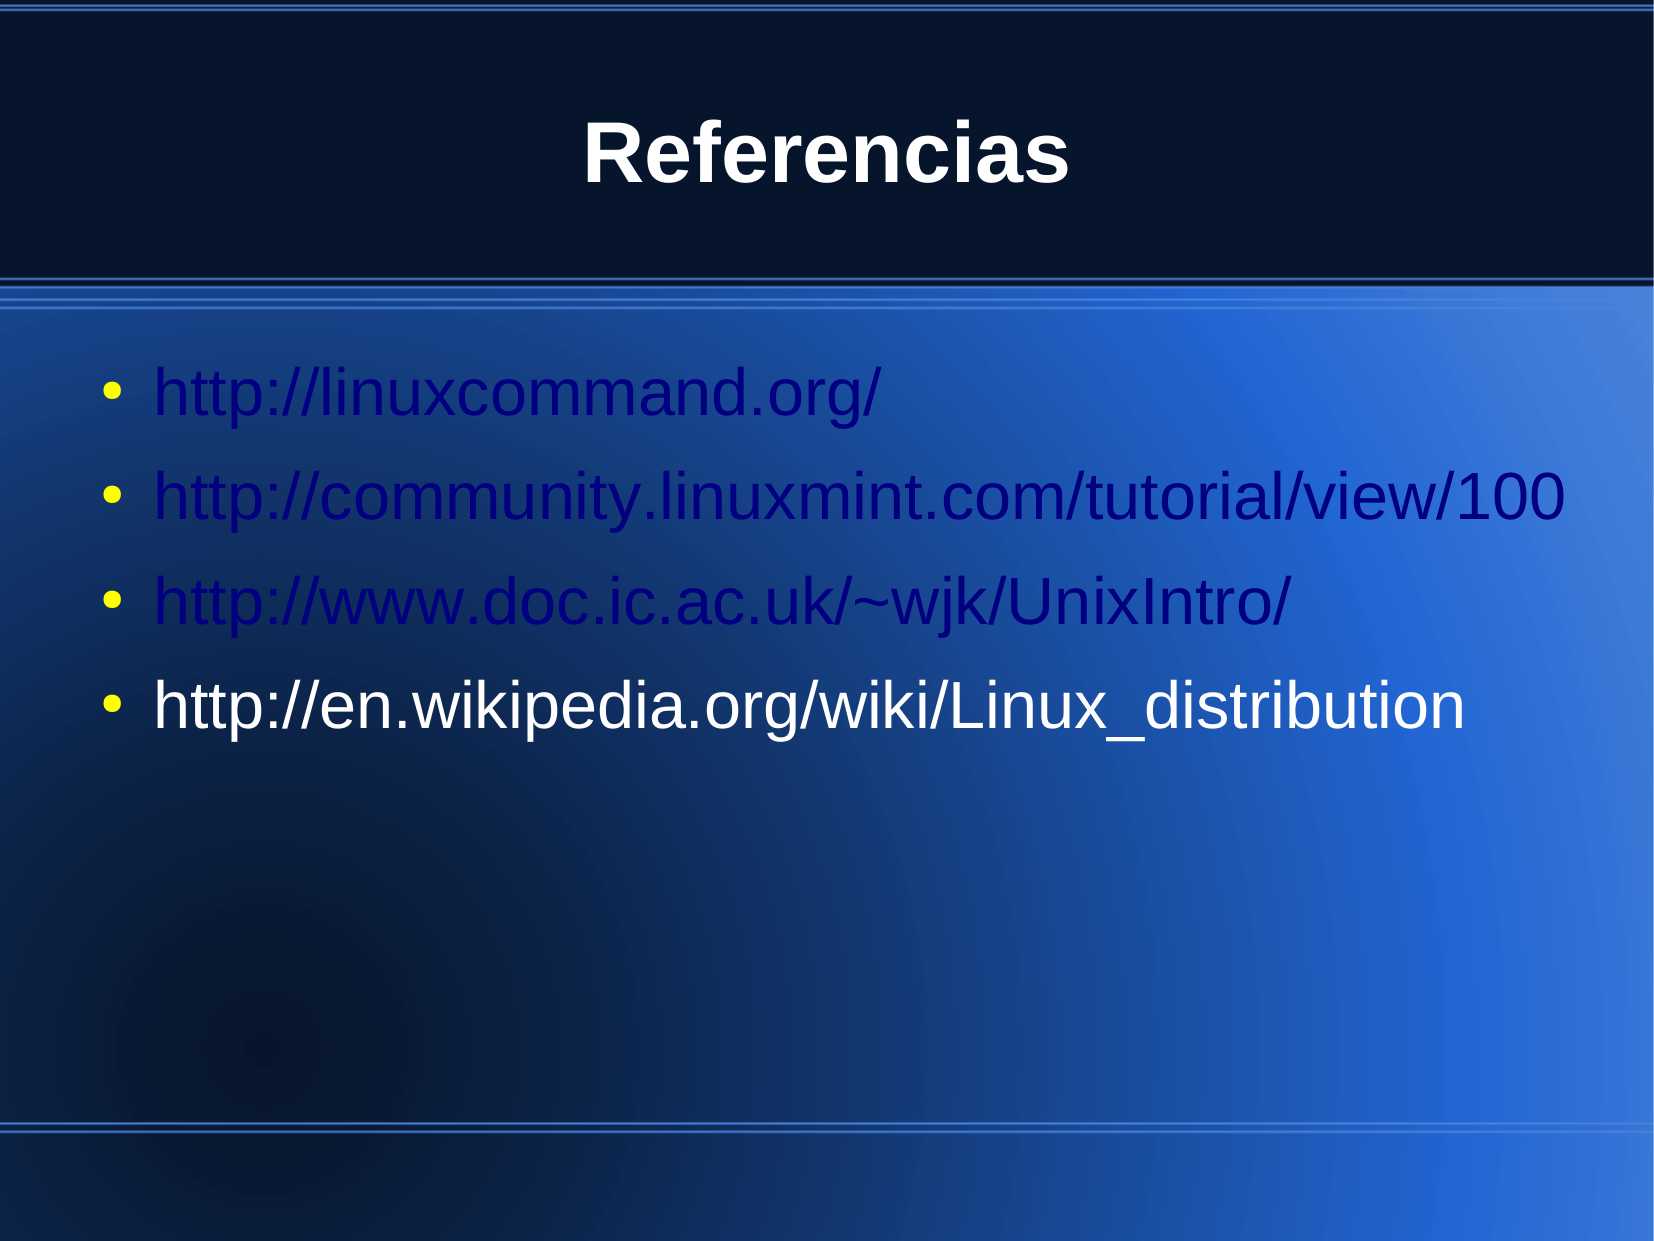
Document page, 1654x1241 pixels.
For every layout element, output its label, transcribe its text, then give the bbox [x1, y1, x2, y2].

list http://linuxcommand.org/ http://community.linuxmint.com/tutorial/view/100 http://www.doc.ic.ac.uk/~wjk/UnixIntro/ http://en.wikipedia.org/wiki/Linux_distribution [82, 355, 1571, 1075]
picture [0, 0, 1654, 1241]
title Referencias [82, 49, 1571, 257]
